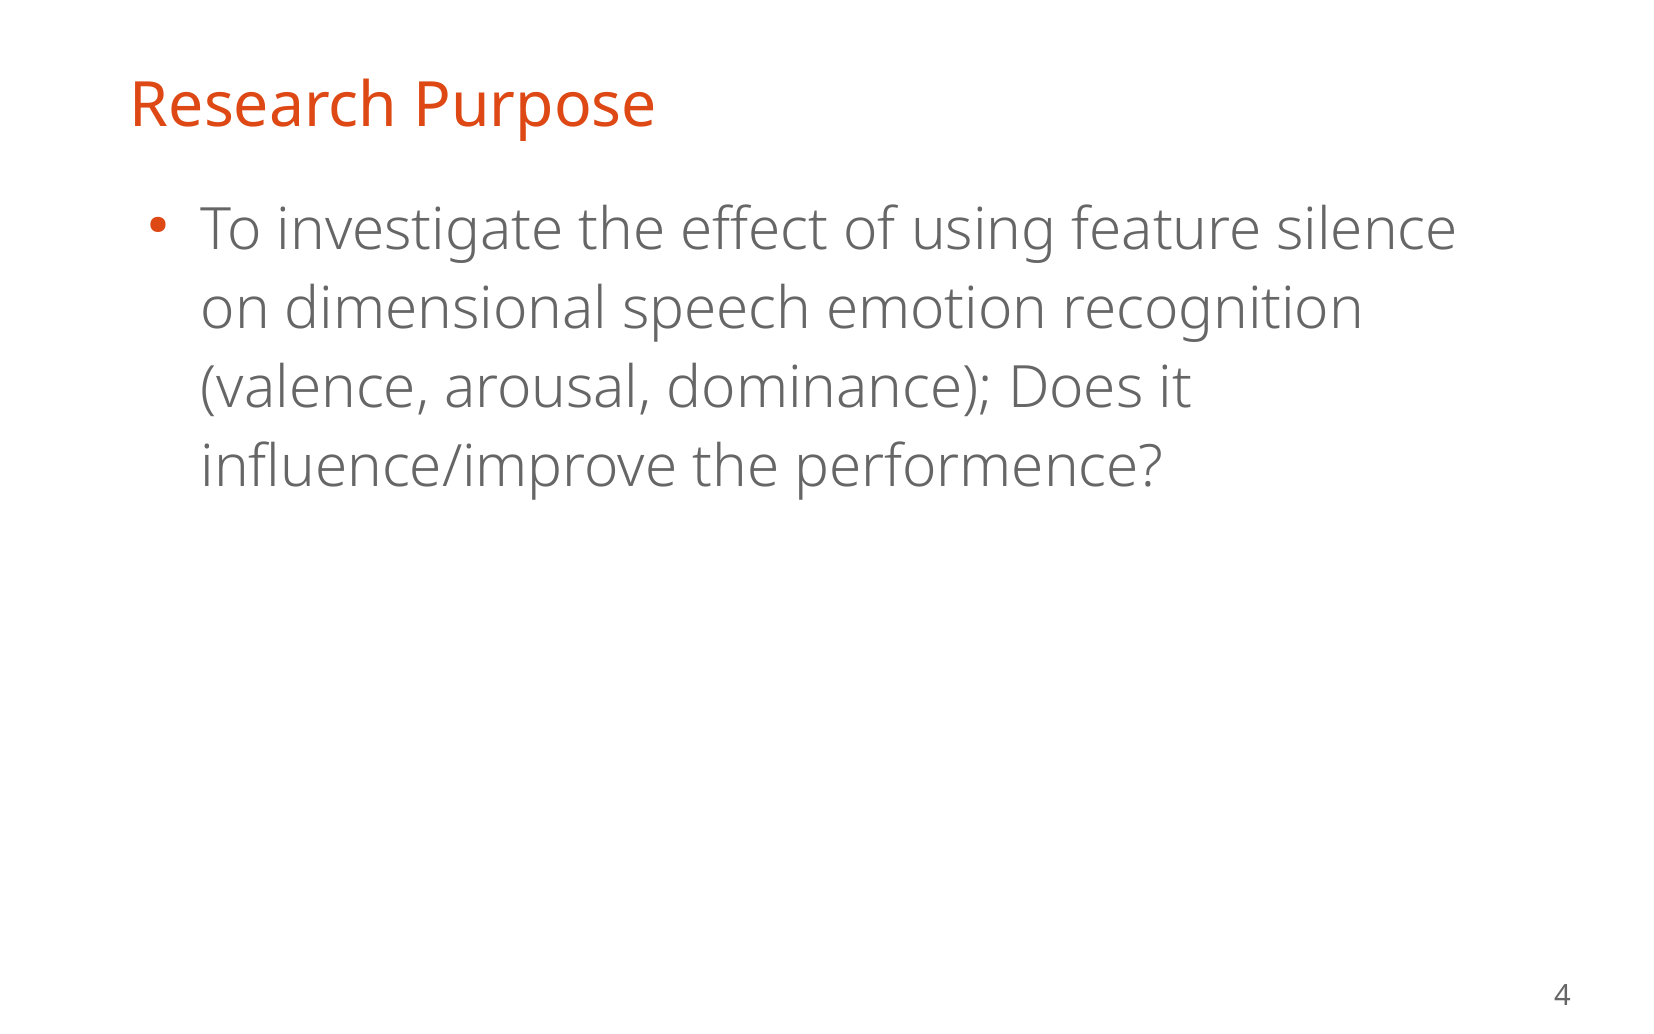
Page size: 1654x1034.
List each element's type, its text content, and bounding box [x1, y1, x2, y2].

title Research Purpose [129, 49, 1518, 155]
list To investigate the effect of using feature silence on dimensional speech emotion recognition (valence, arousal, dominance); Does it influence/improve the performence? [129, 186, 1518, 916]
